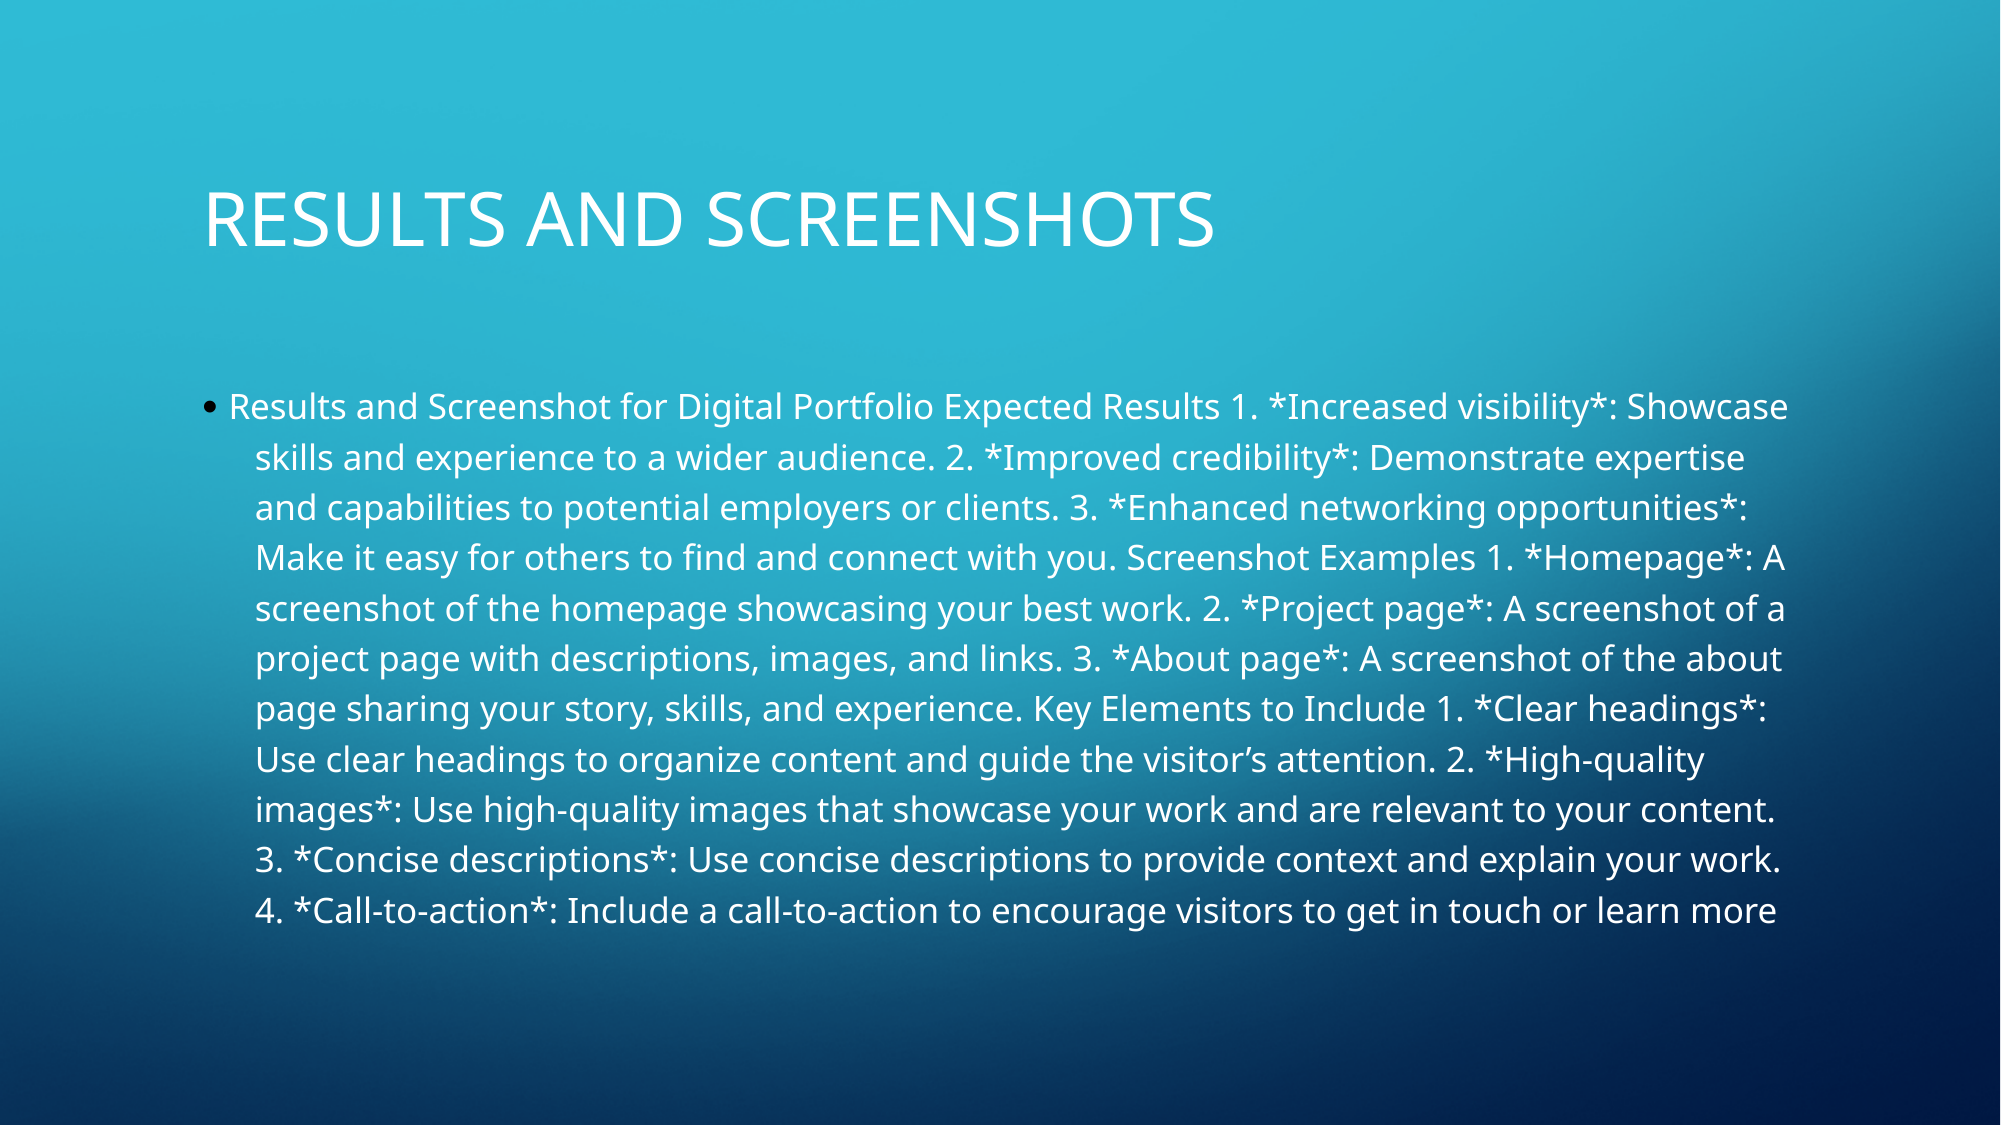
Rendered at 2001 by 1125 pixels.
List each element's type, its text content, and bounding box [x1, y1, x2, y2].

title RESULTS AND SCREENSHOTS [187, 101, 1813, 344]
list Results and Screenshot for Digital Portfolio Expected Results 1. *Increased visibility*: Showcase skills and experience to a wider audience. 2. *Improved credibility*: Demonstrate expertise and capabilities to potential employers or clients. 3. *Enhanced networking opportunities*: Make it easy for others to find and connect with you. Screenshot Examples 1. *Homepage*: A screenshot of the homepage showcasing your best work. 2. *Project page*: A screenshot of a project page with descriptions, images, and links. 3. *About page*: A screenshot of the about page sharing your story, skills, and experience. Key Elements to Include 1. *Clear headings*: Use clear headings to organize content and guide the visitor’s attention. 2. *High-quality images*: Use high-quality images that showcase your work and are relevant to your content. 3. *Concise descriptions*: Use concise descriptions to provide context and explain your work. 4. *Call-to-action*: Include a call-to-action to encourage visitors to get in touch or learn more [187, 369, 1813, 951]
